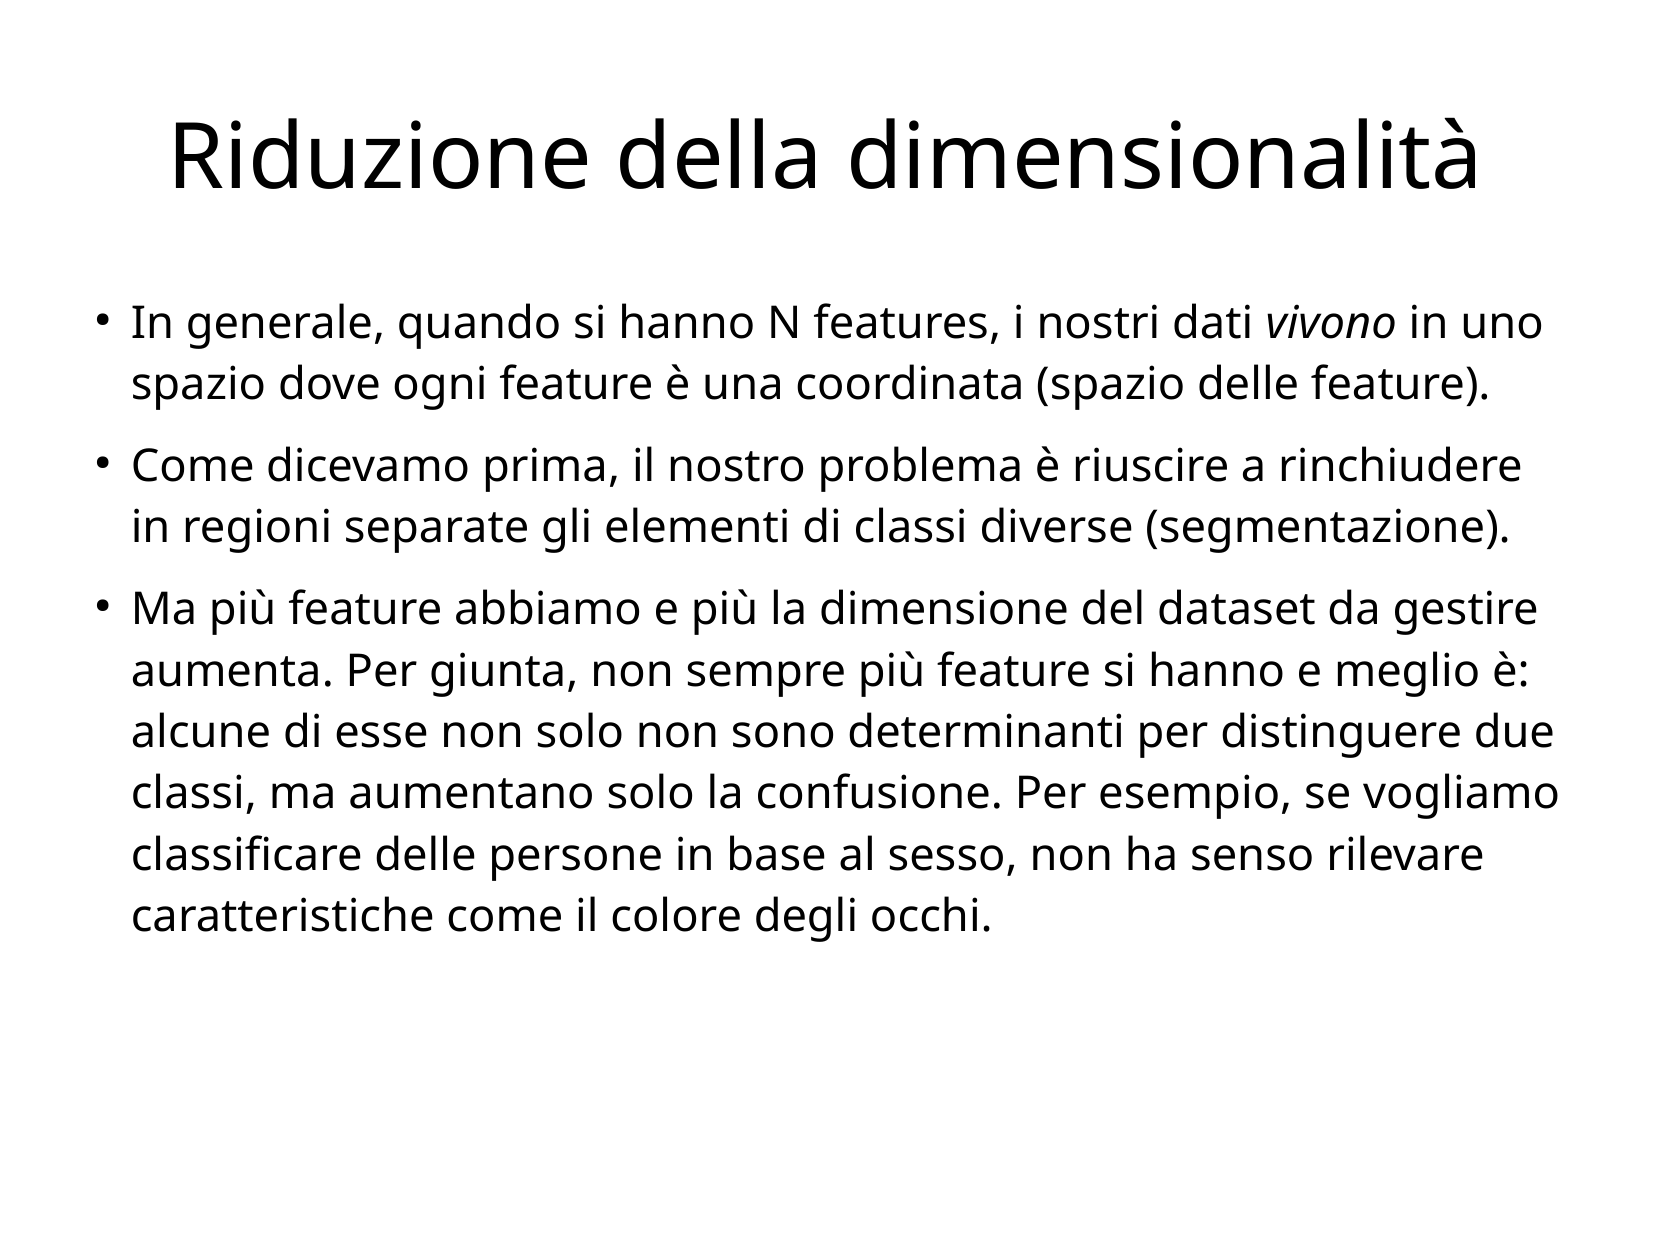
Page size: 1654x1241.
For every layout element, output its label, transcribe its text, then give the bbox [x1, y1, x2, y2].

list In generale, quando si hanno N features, i nostri dati vivono in uno spazio dove ogni feature è una coordinata (spazio delle feature). Come dicevamo prima, il nostro problema è riuscire a rinchiudere in regioni separate gli elementi di classi diverse (segmentazione). Ma più feature abbiamo e più la dimensione del dataset da gestire aumenta. Per giunta, non sempre più feature si hanno e meglio è: alcune di esse non solo non sono determinanti per distinguere due classi, ma aumentano solo la confusione. Per esempio, se vogliamo classificare delle persone in base al sesso, non ha senso rilevare caratteristiche come il colore degli occhi. [82, 290, 1571, 1010]
title Riduzione della dimensionalità [82, 49, 1571, 257]
